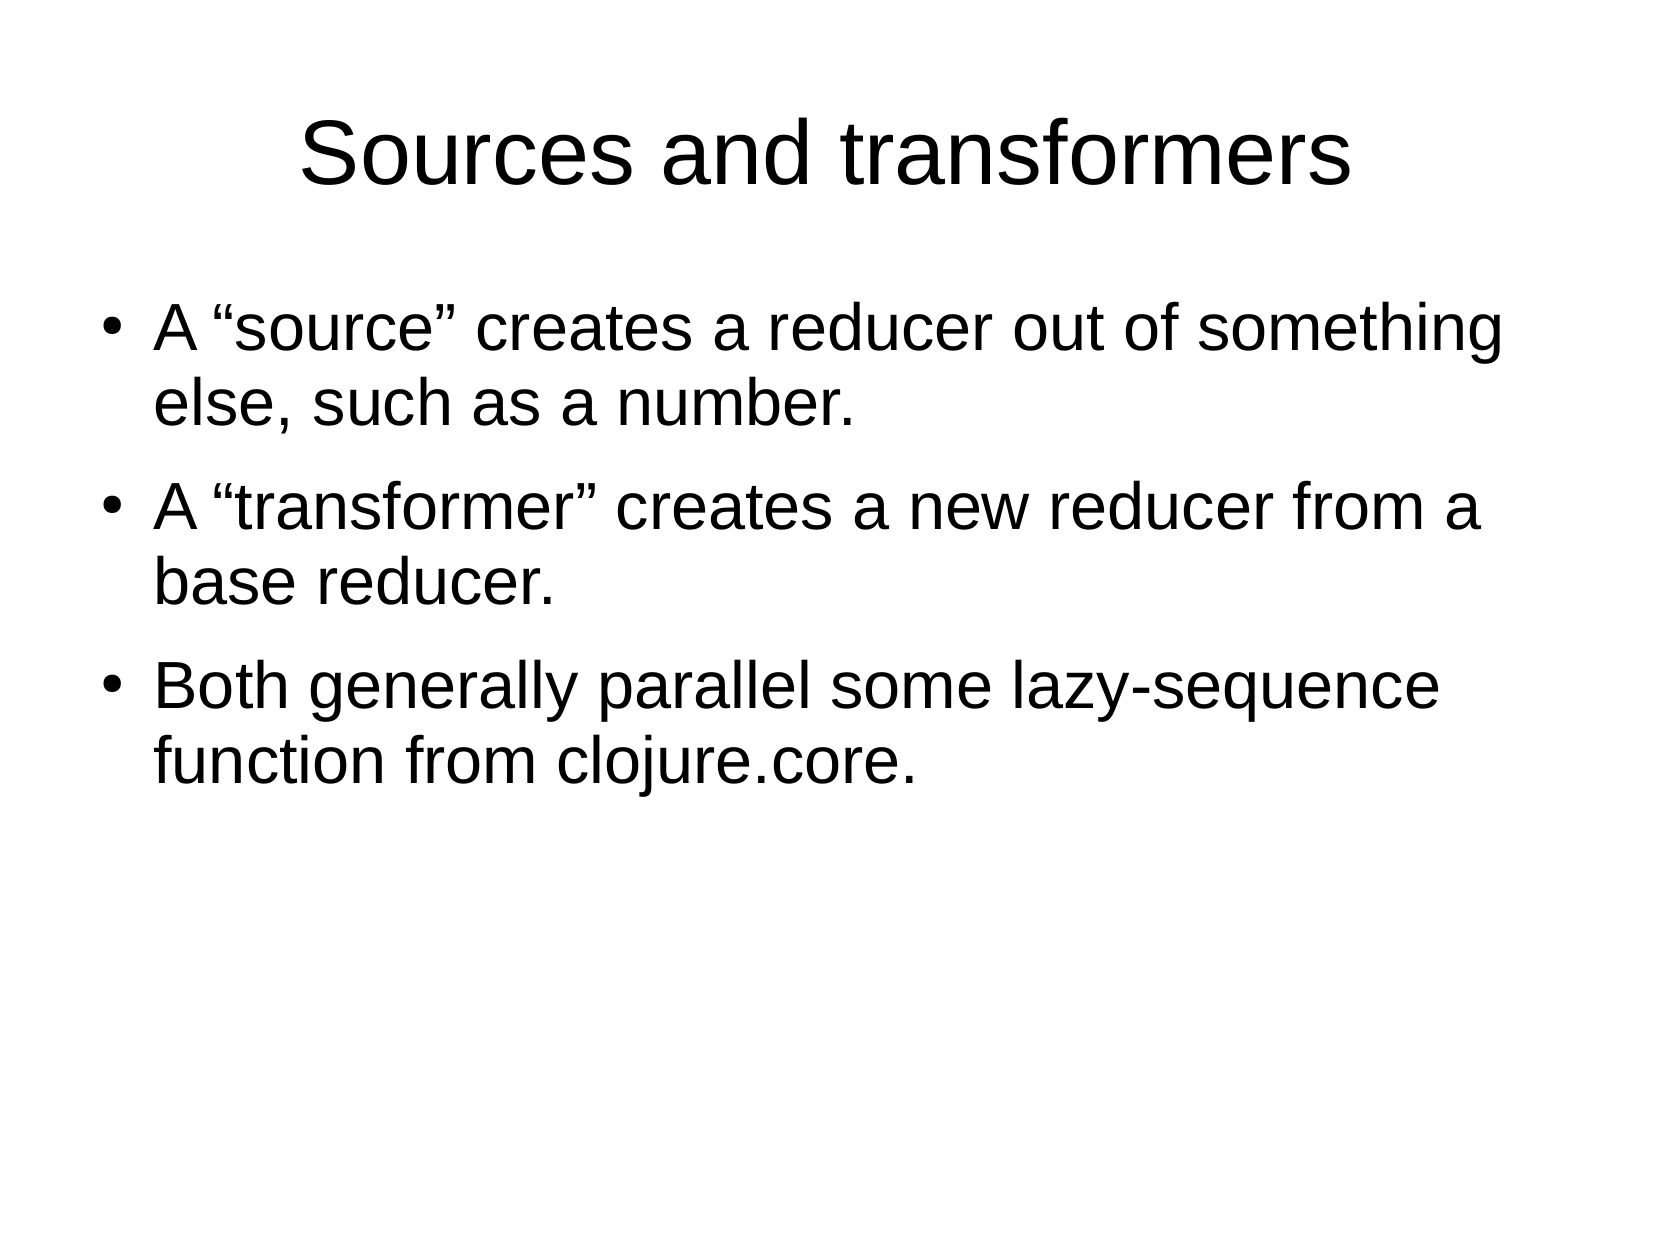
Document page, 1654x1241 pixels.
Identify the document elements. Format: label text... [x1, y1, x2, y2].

title Sources and transformers [82, 49, 1571, 257]
list A “source” creates a reducer out of something else, such as a number. A “transformer” creates a new reducer from a base reducer. Both generally parallel some lazy-sequence function from clojure.core. [82, 290, 1571, 1109]
